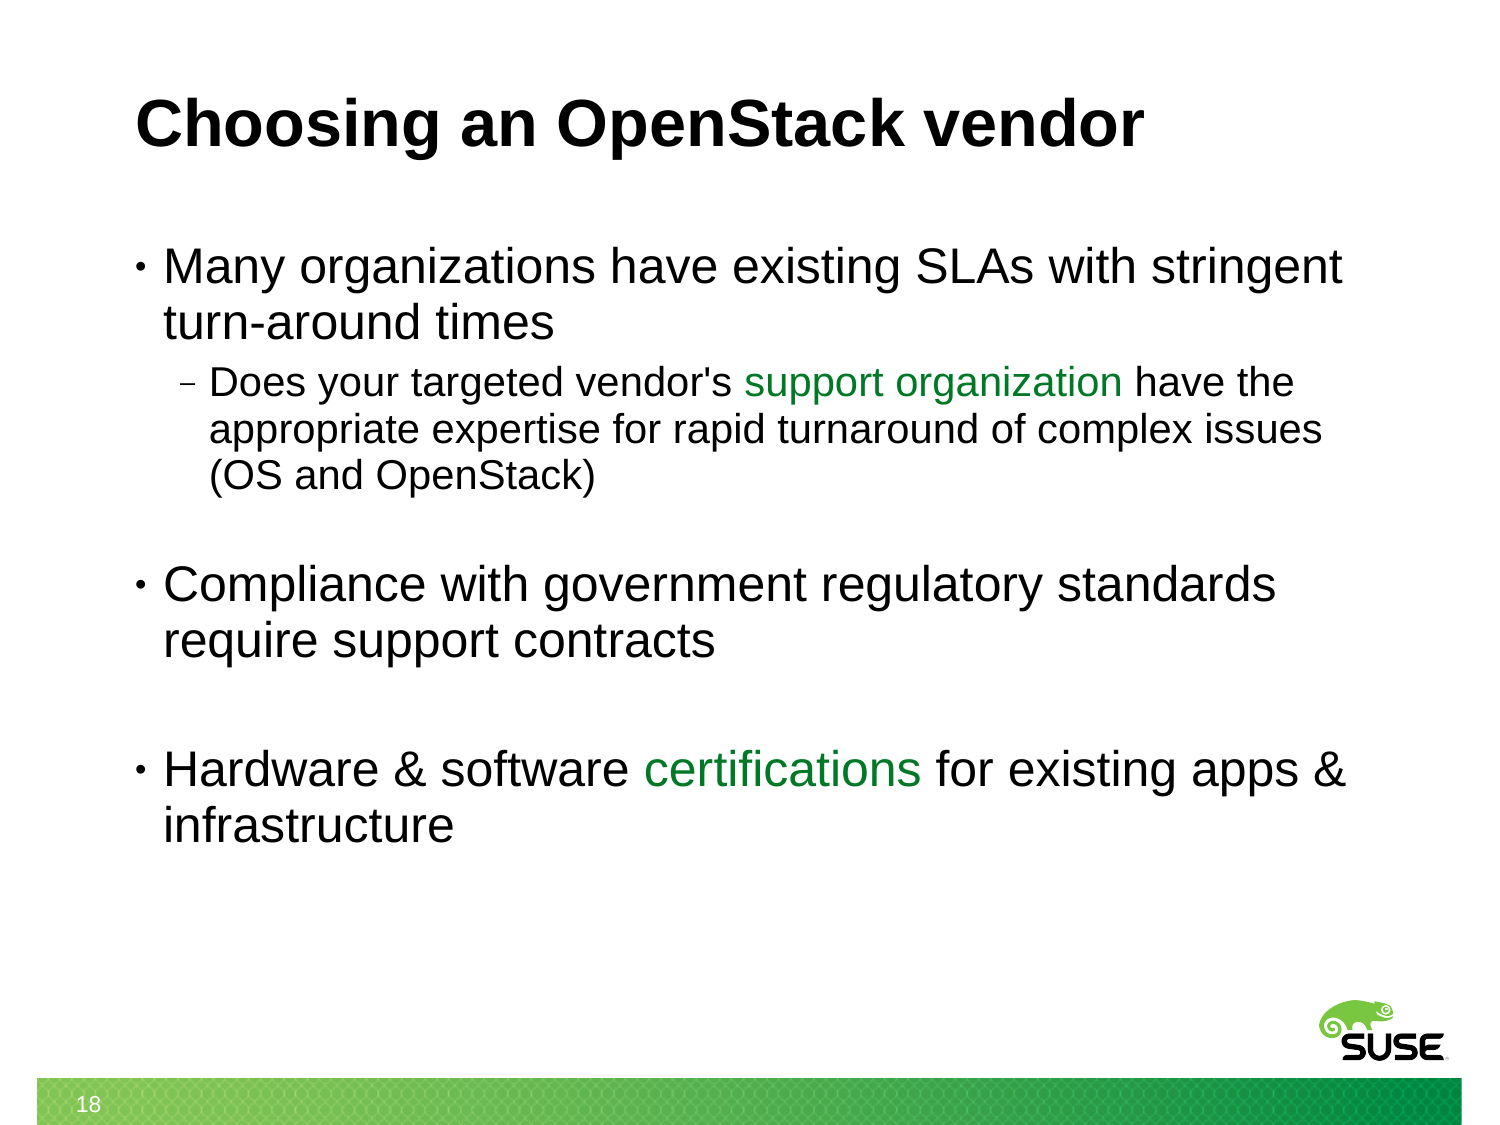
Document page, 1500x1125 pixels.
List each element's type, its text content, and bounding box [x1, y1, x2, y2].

picture [37, 1078, 1462, 1125]
picture [1319, 1000, 1449, 1061]
title Choosing an OpenStack vendor [135, 41, 1372, 204]
list Many organizations have existing SLAs with stringent turn-around times Does your targeted vendor's support organization have the appropriate expertise for rapid turnaround of complex issues (OS and OpenStack) Compliance with government regulatory standards require support contracts Hardware & software certifications for existing apps & infrastructure [135, 238, 1372, 892]
